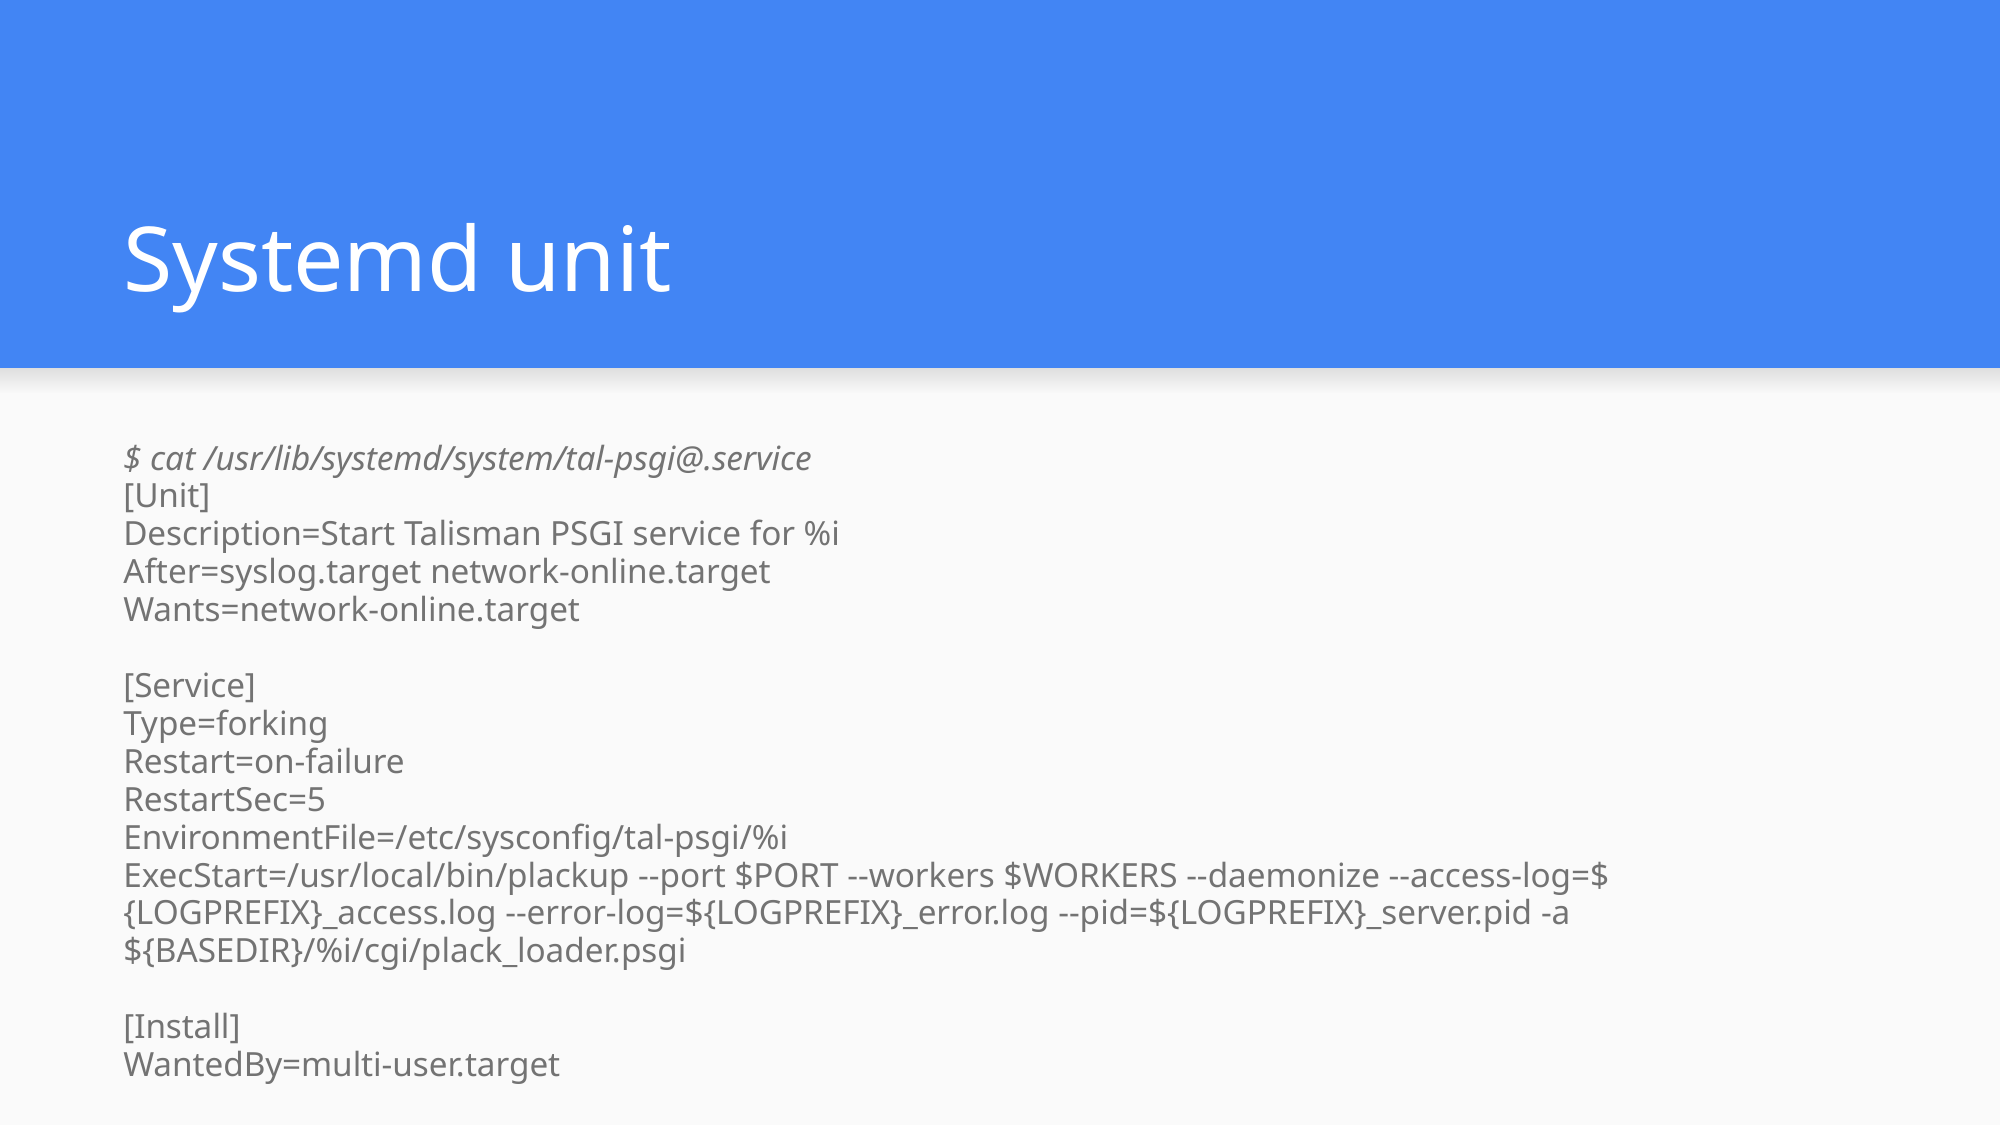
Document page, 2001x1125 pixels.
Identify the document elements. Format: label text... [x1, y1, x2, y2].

list $ cat /usr/lib/systemd/system/tal-psgi@.service [Unit] Description=Start Talisman PSGI service for %i After=syslog.target network-online.target Wants=network-online.target [Service] Type=forking Restart=on-failure RestartSec=5 EnvironmentFile=/etc/sysconfig/tal-psgi/%i ExecStart=/usr/local/bin/plackup --port $PORT --workers $WORKERS --daemonize --access-log=${LOGPREFIX}_access.log --error-log=${LOGPREFIX}_error.log --pid=${LOGPREFIX}_server.pid -a ${BASEDIR}/%i/cgi/plack_loader.psgi [Install] WantedBy=multi-user.target [103, 419, 1902, 1077]
title Systemd unit [103, 161, 1902, 330]
